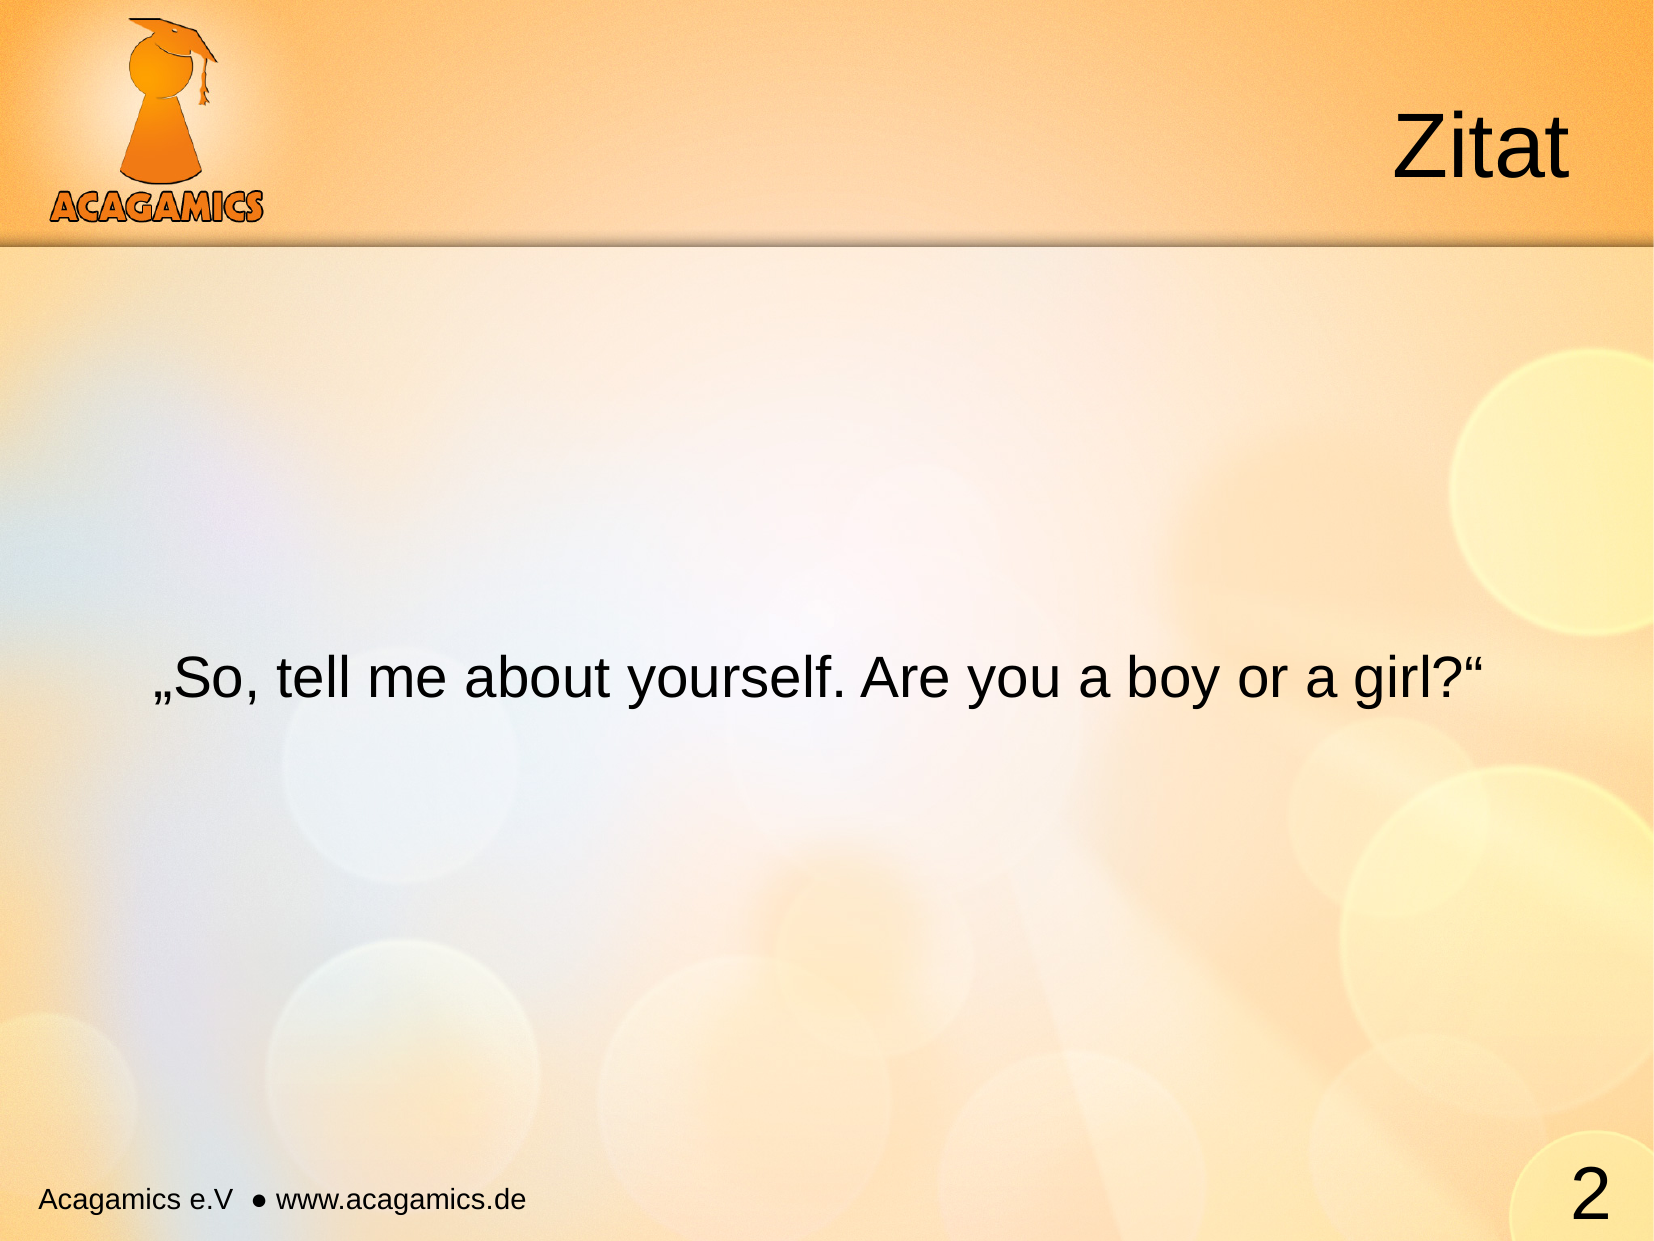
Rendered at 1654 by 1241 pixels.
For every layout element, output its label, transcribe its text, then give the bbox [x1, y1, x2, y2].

title Zitat [324, 76, 1571, 216]
list „So, tell me about yourself. Are you a boy or a girl?“ [82, 290, 1571, 1109]
picture [0, 0, 1654, 1241]
